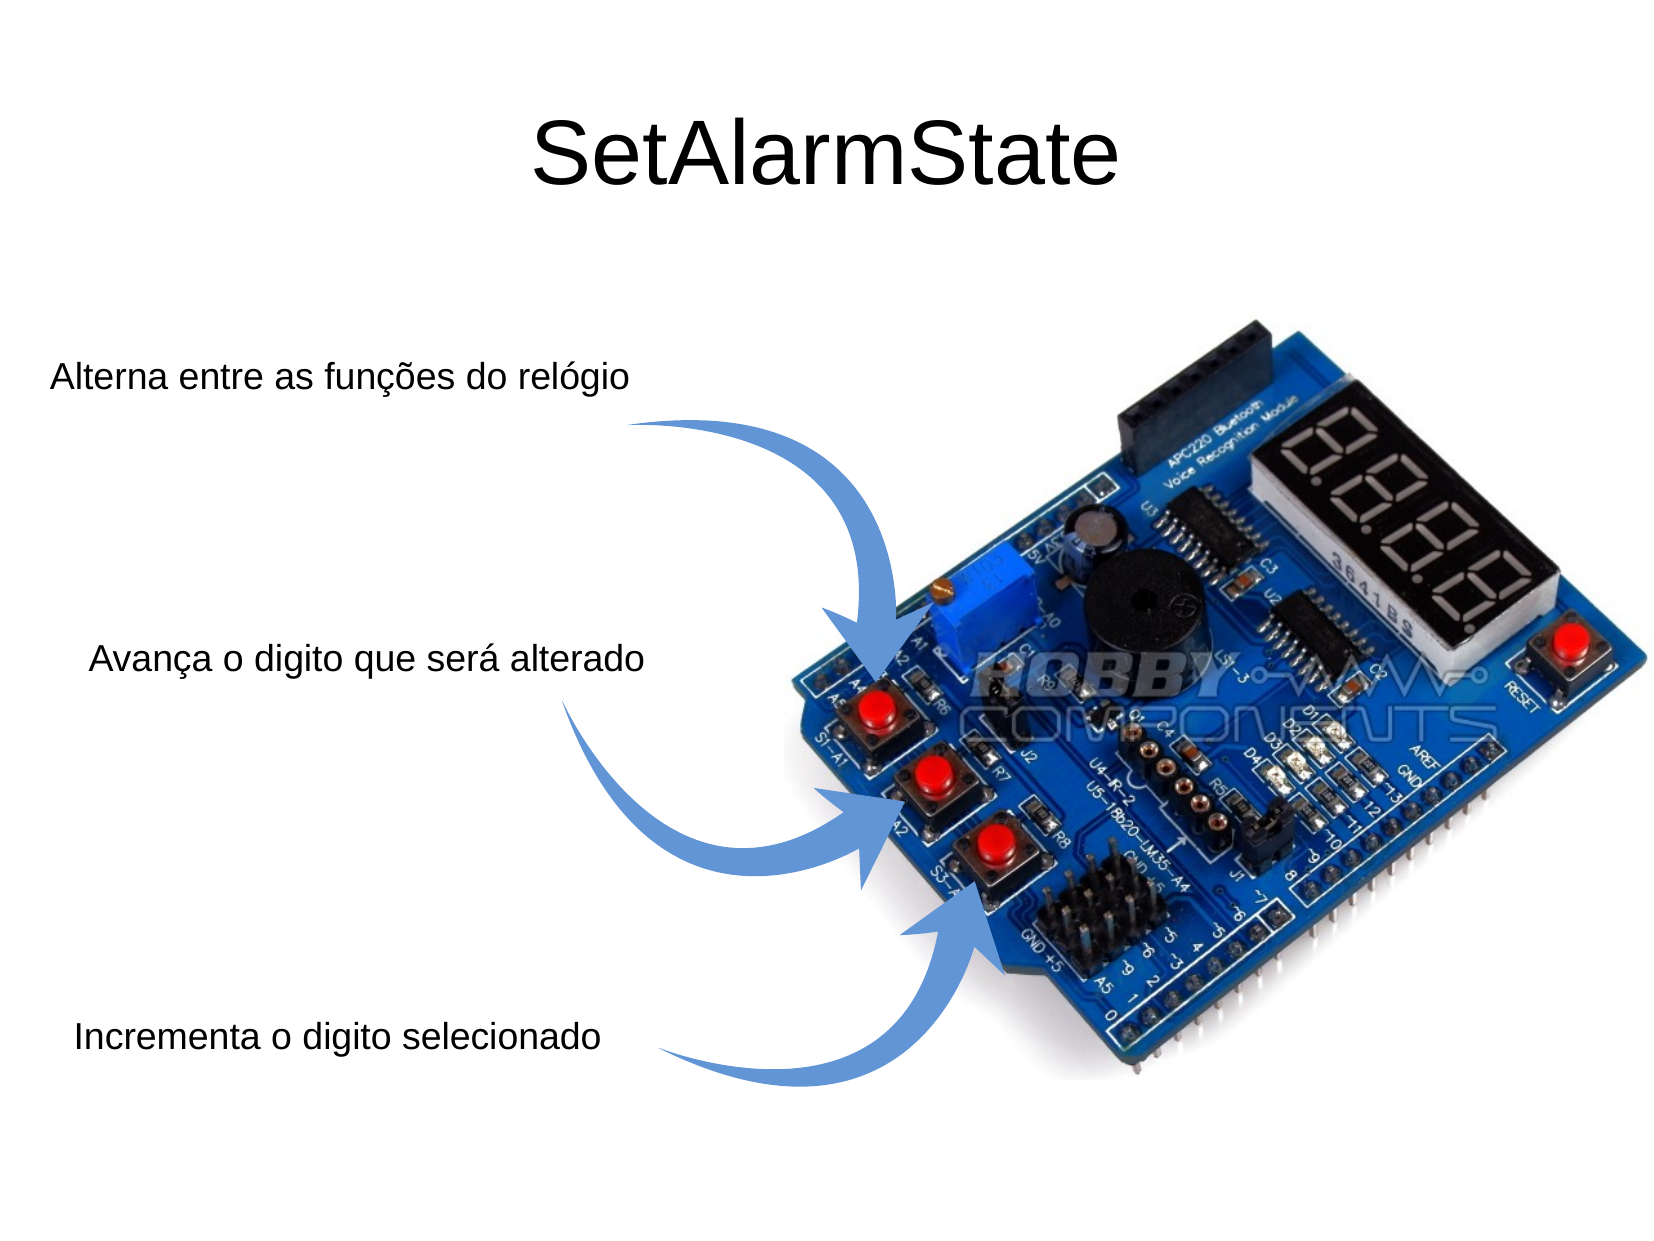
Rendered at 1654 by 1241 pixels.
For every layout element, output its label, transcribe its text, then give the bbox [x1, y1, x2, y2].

text_box Incrementa o digito selecionado [58, 1008, 617, 1066]
picture [516, 315, 1654, 1165]
text_box Alterna entre as funções do relógio [35, 348, 646, 406]
title SetAlarmState [82, 49, 1571, 257]
text_box Avança o digito que será alterado [73, 630, 661, 687]
